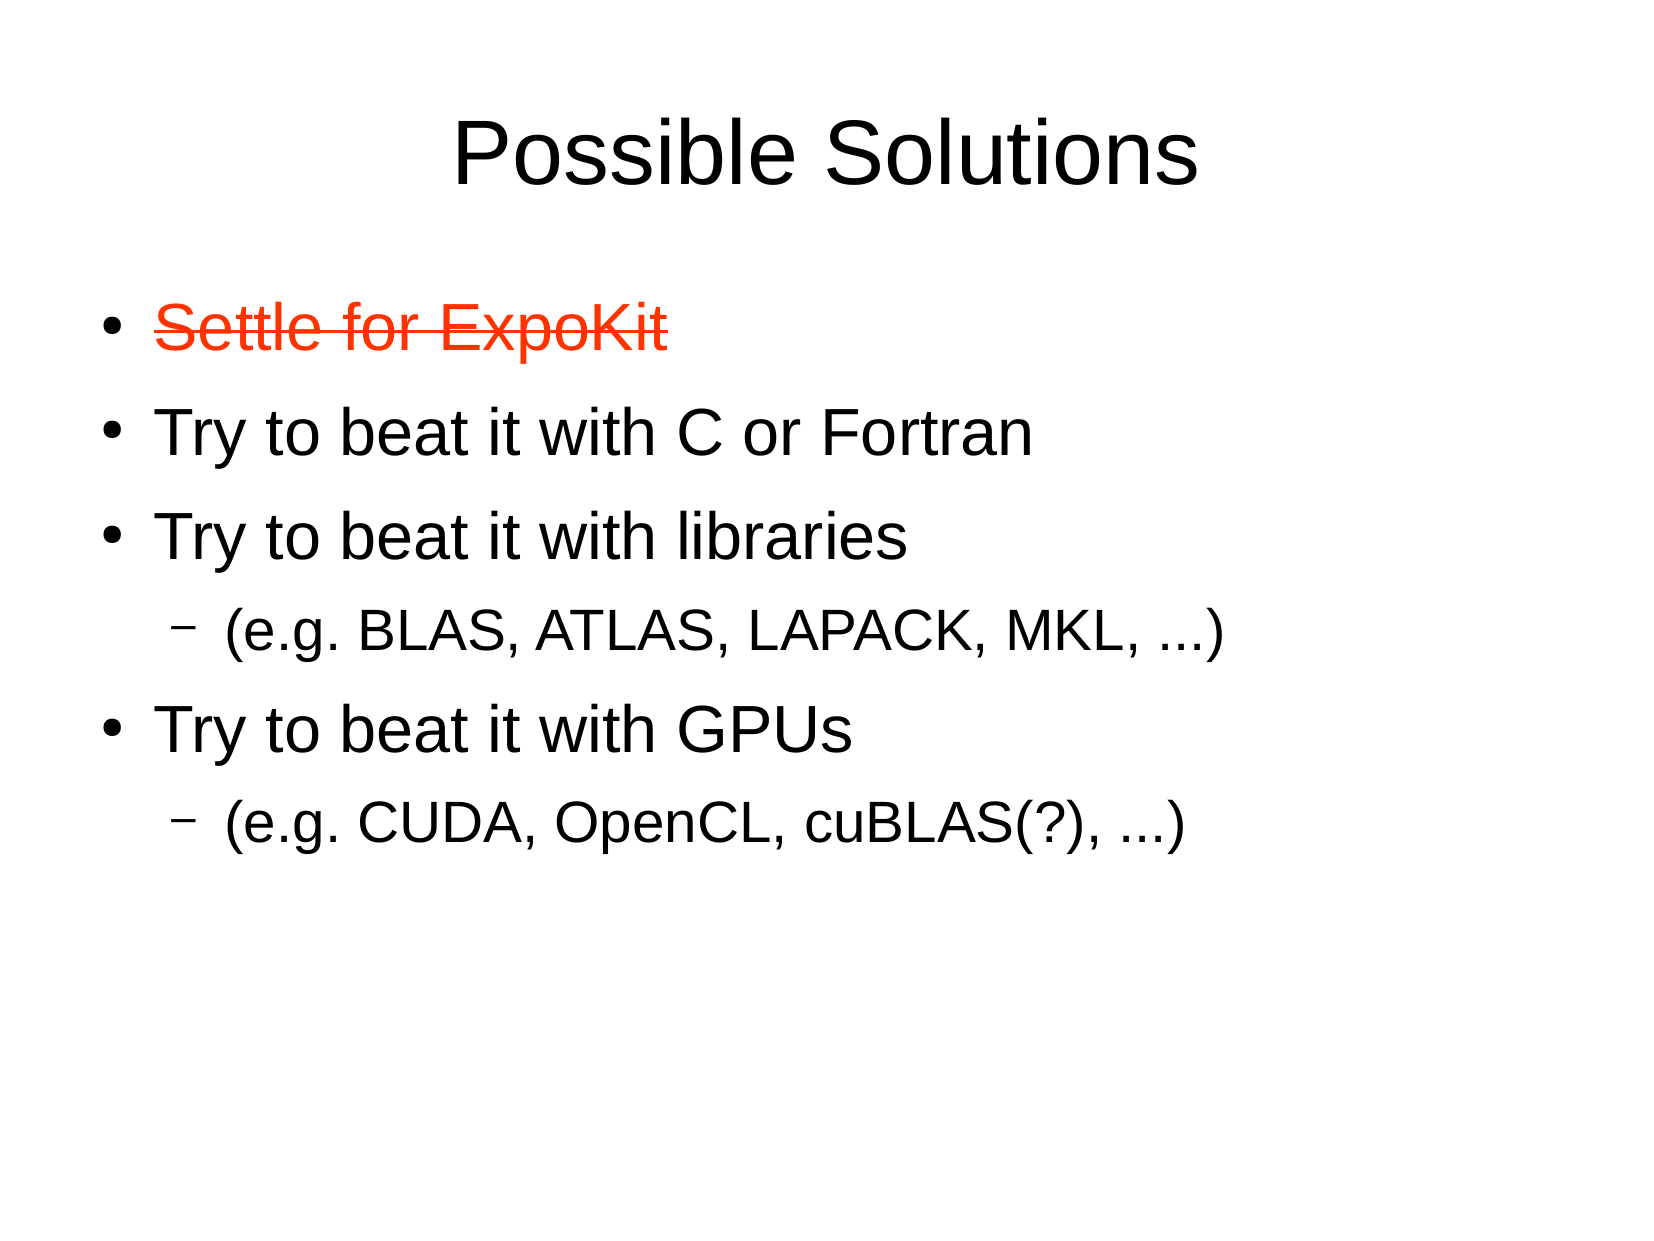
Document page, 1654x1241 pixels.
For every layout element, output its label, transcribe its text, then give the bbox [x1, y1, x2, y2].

list Settle for ExpoKit Try to beat it with C or Fortran Try to beat it with libraries (e.g. BLAS, ATLAS, LAPACK, MKL, ...) Try to beat it with GPUs (e.g. CUDA, OpenCL, cuBLAS(?), ...) [82, 290, 1571, 1010]
title Possible Solutions [82, 49, 1571, 257]
